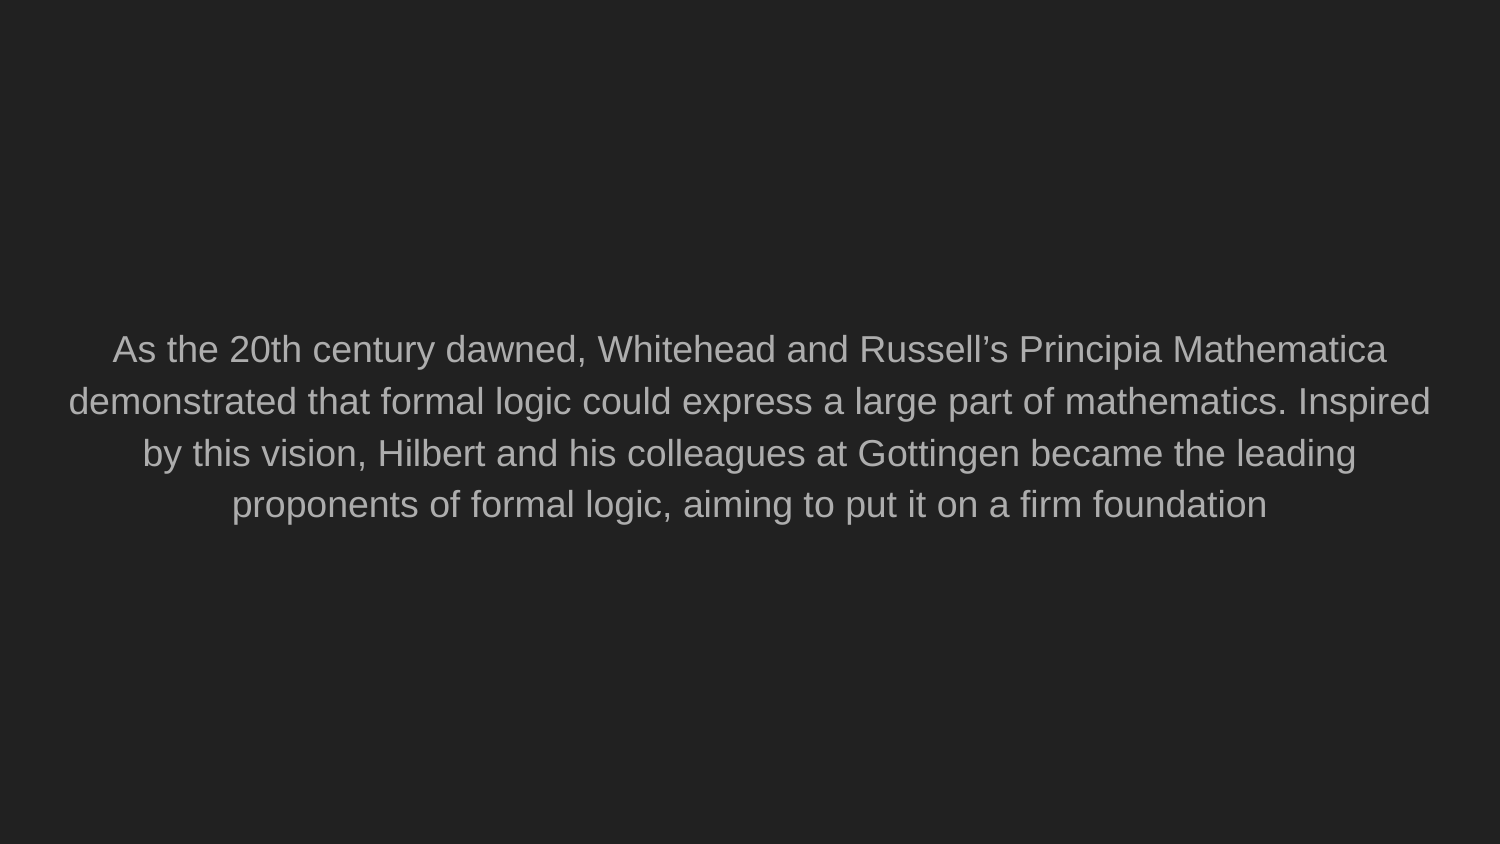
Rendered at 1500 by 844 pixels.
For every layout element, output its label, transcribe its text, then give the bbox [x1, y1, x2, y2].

title As the 20th century dawned, Whitehead and Russell’s Principia Mathematica demonstrated that formal logic could express a large part of mathematics. Inspired by this vision, Hilbert and his colleagues at Gottingen became the leading proponents of formal logic, aiming to put it on a firm foundation [51, 352, 1449, 491]
